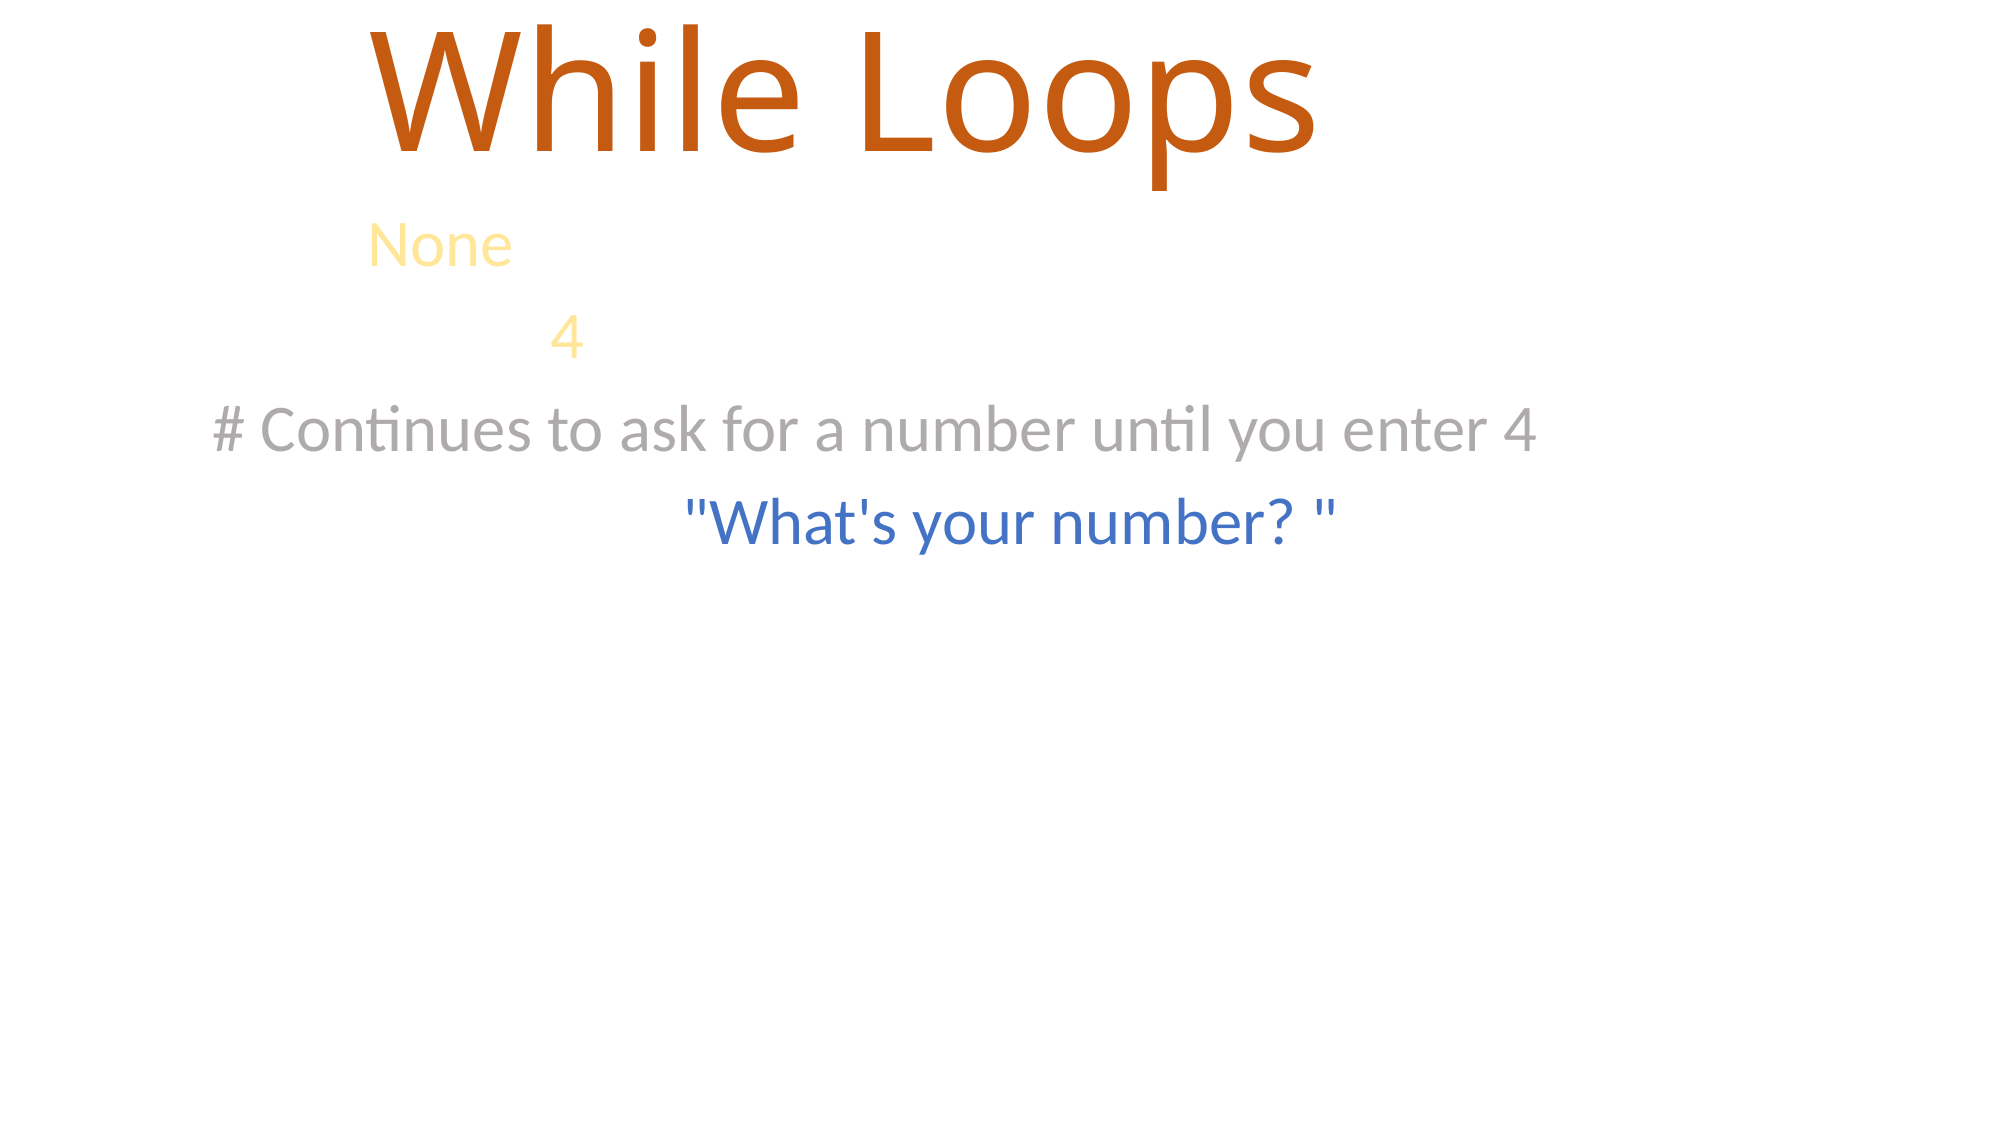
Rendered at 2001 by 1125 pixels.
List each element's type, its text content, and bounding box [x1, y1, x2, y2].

list While Loops guess = None while guess != 4: # Continues to ask for a number until you enter 4 guess = int(input("What's your number? ")) [137, 0, 1863, 1014]
